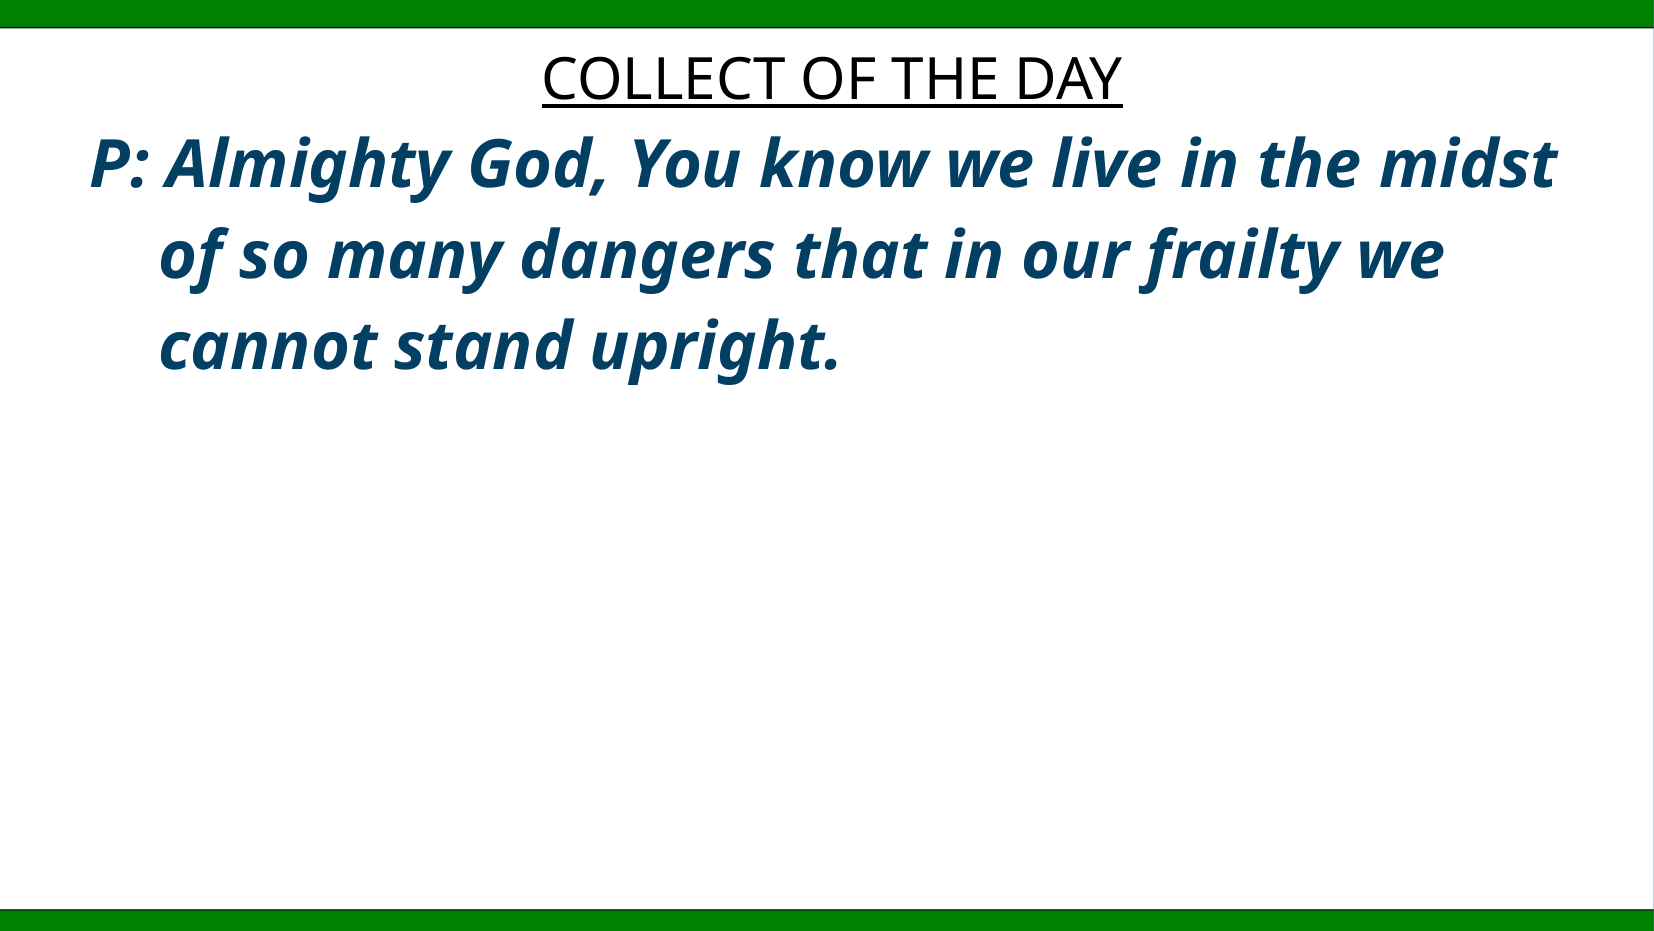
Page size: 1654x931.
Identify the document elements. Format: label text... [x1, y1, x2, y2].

text_box COLLECT OF THE DAY P: Almighty God, You know we live in the midst of so many dangers that in our frailty we cannot stand upright. [75, 30, 1591, 389]
picture [0, 0, 1654, 931]
